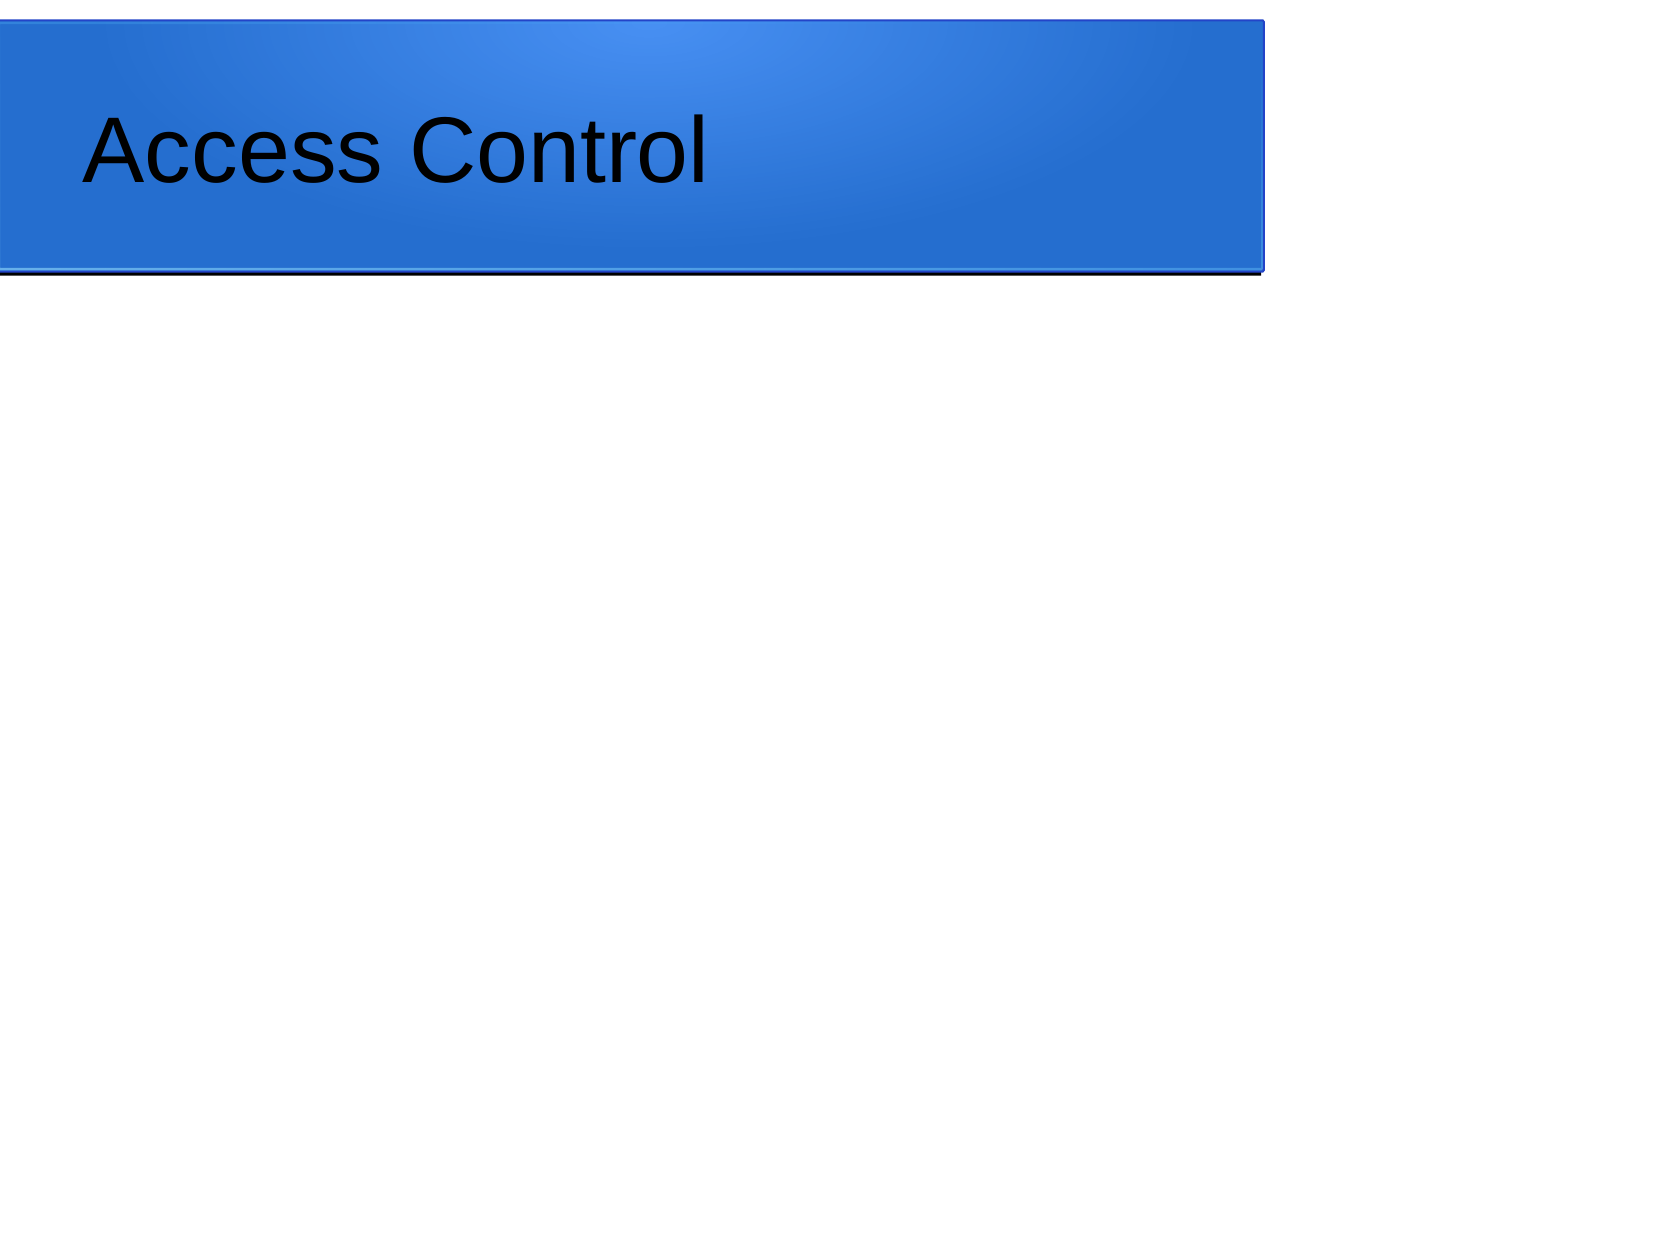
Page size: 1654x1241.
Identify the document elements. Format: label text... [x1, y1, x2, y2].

title Access Control [82, 47, 1235, 252]
